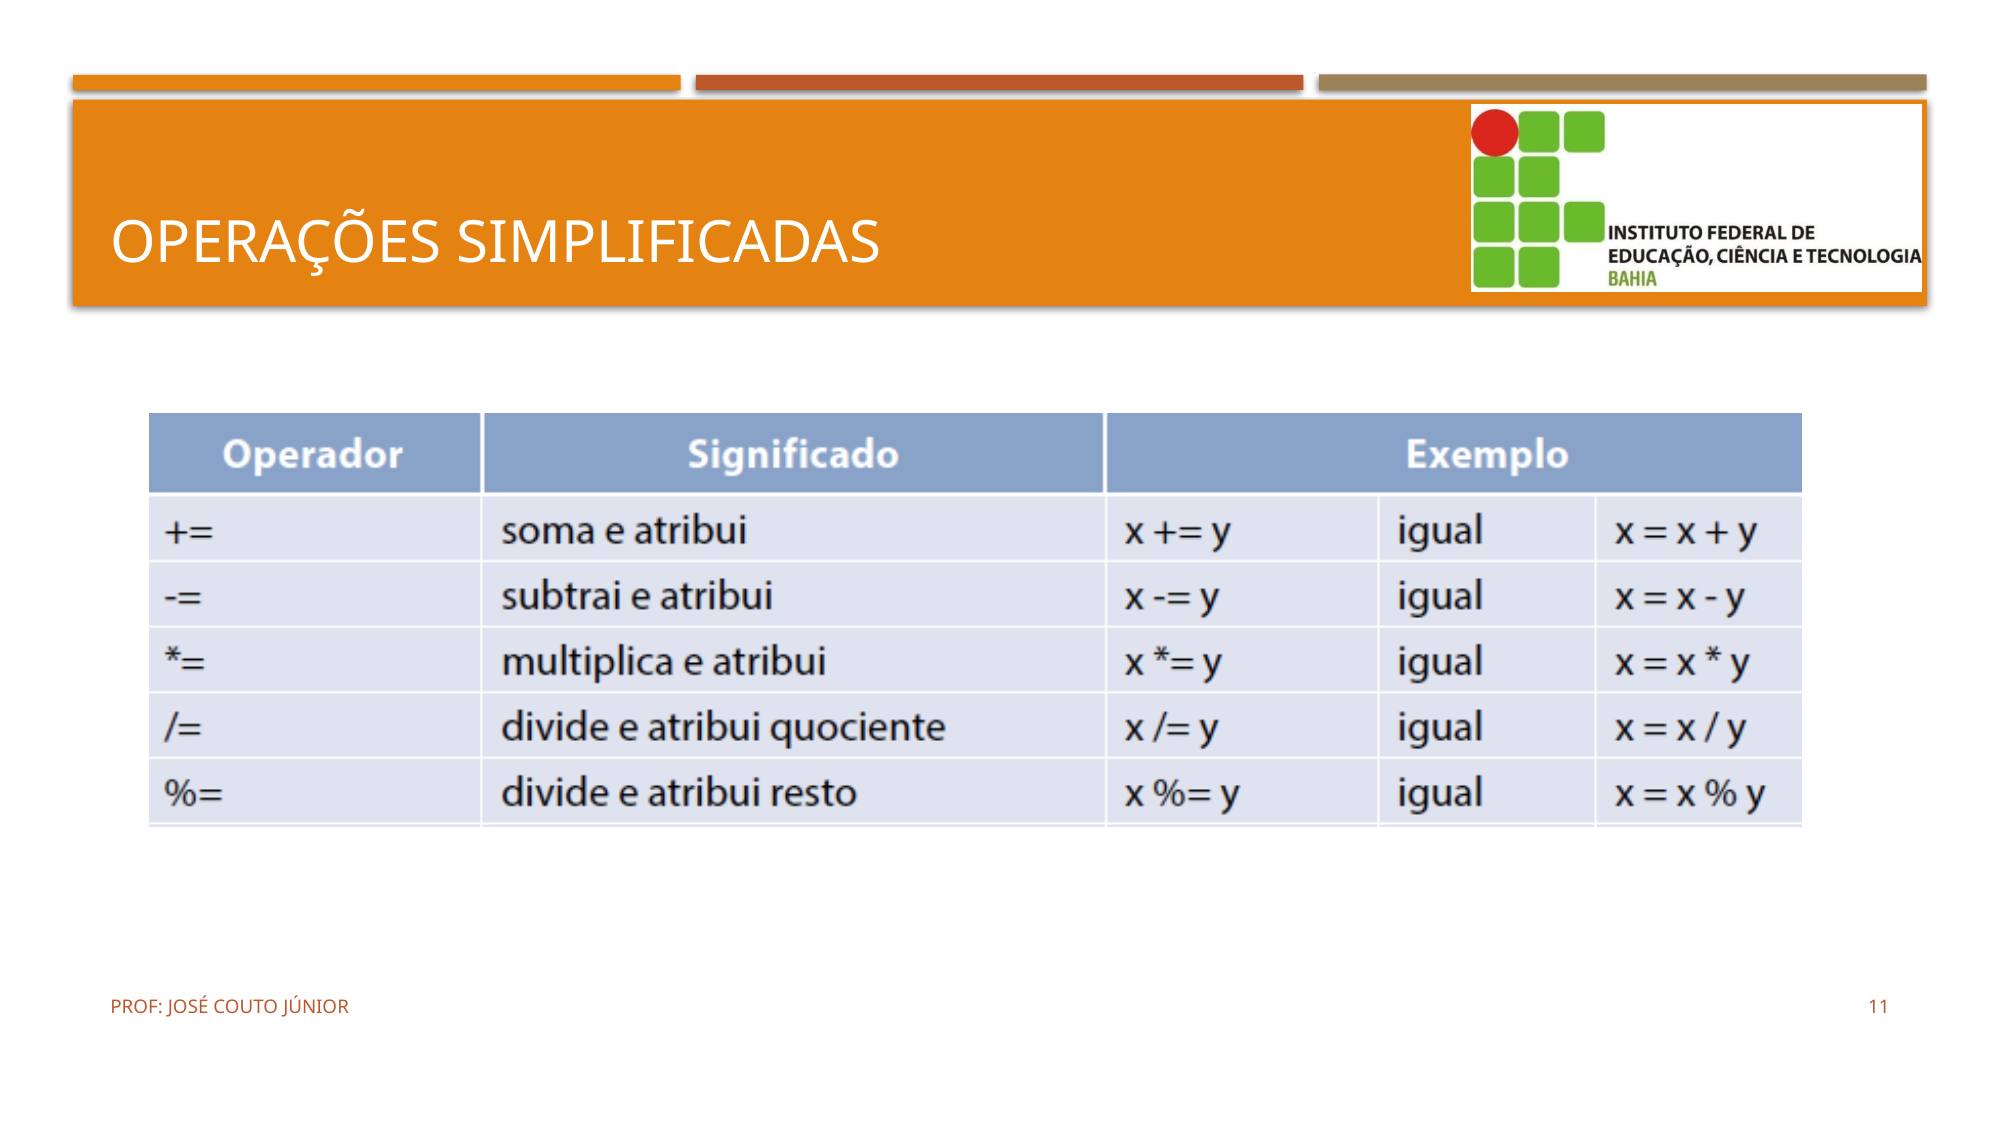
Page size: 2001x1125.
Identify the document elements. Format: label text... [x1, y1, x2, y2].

title Operações simplificadas [95, 119, 1471, 282]
picture [149, 413, 1802, 827]
picture [1471, 104, 1922, 292]
footer Prof: José Couto Júnior [95, 976, 1230, 1037]
